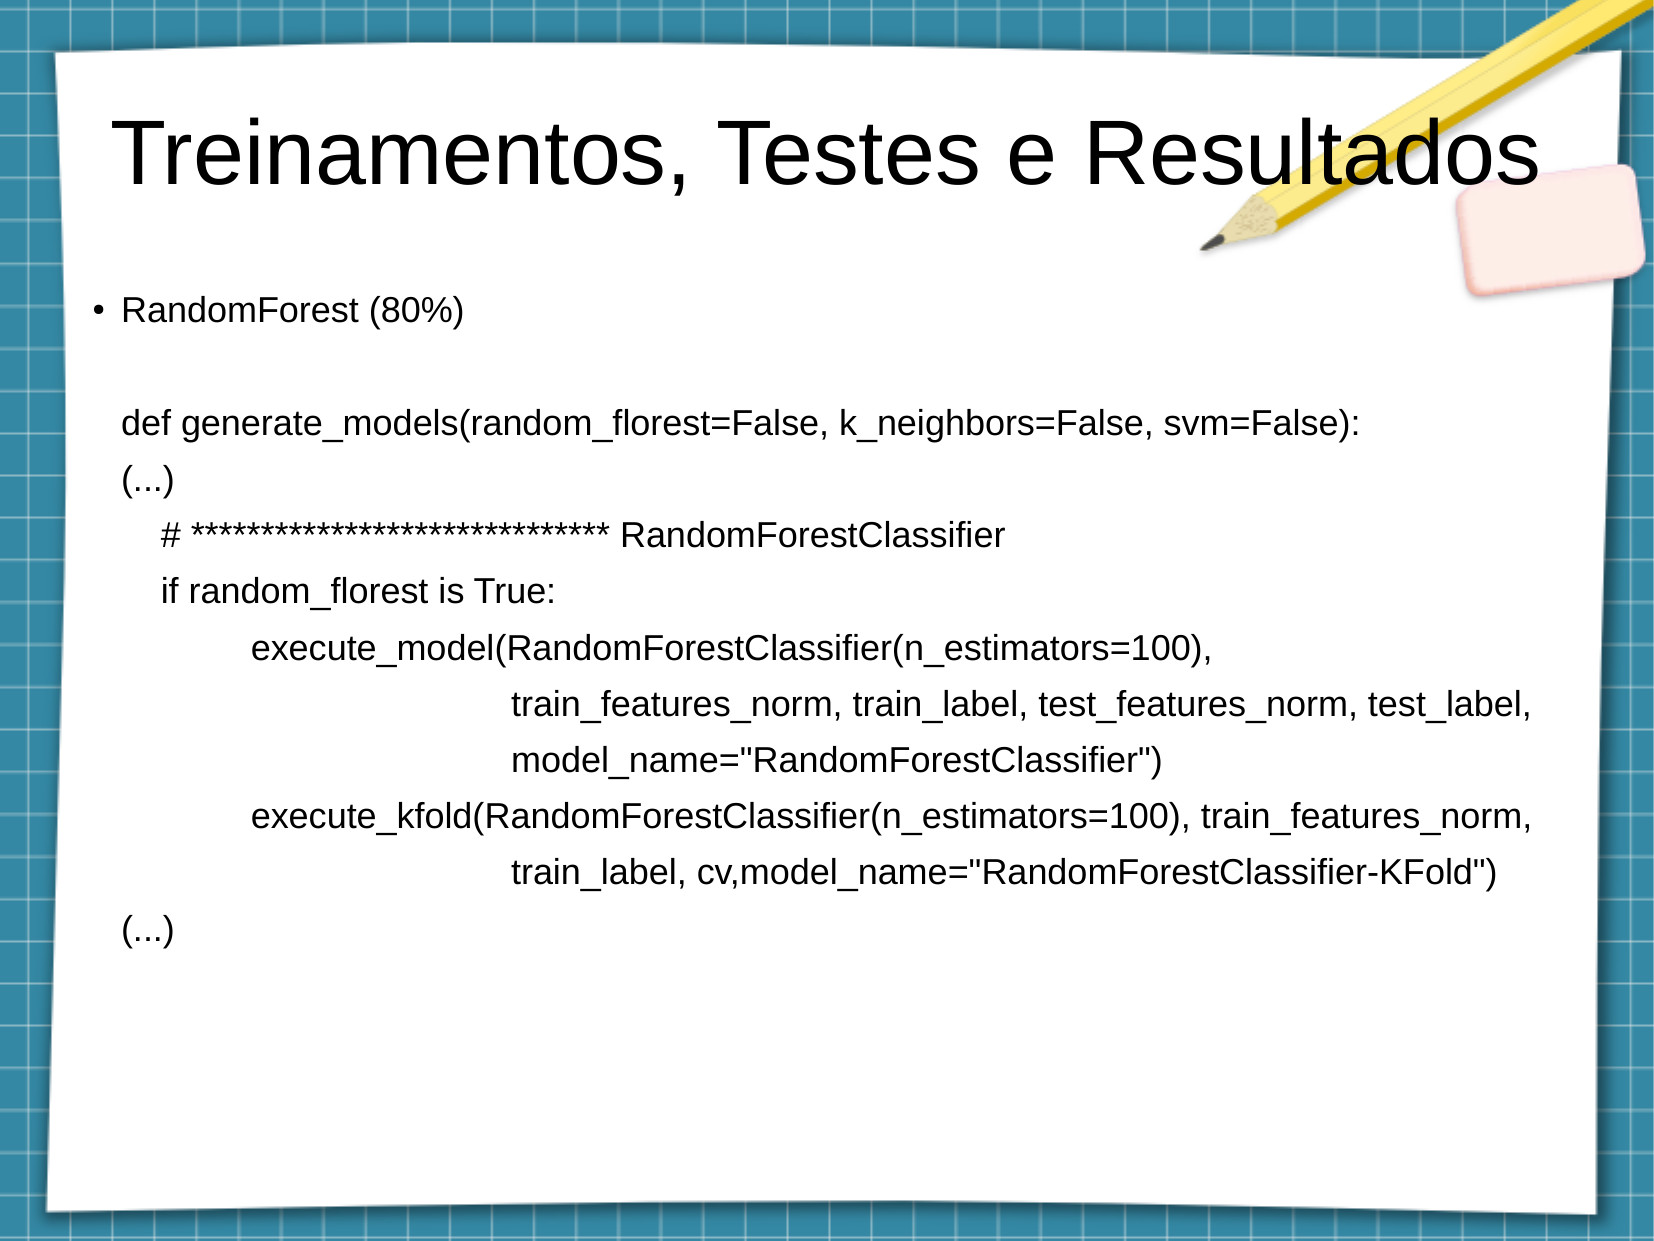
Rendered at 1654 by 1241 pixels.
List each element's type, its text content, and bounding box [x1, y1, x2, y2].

title Treinamentos, Testes e Resultados [82, 49, 1571, 257]
picture [0, 0, 1654, 1241]
list RandomForest (80%) def generate_models(random_florest=False, k_neighbors=False, svm=False): (...) # ****************************** RandomForestClassifier if random_florest is True: execute_model(RandomForestClassifier(n_estimators=100), train_features_norm, train_label, test_features_norm, test_label, model_name="RandomForestClassifier") execute_kfold(RandomForestClassifier(n_estimators=100), train_features_norm, train_label, cv,model_name="RandomForestClassifier-KFold") (...) [82, 290, 1571, 1010]
